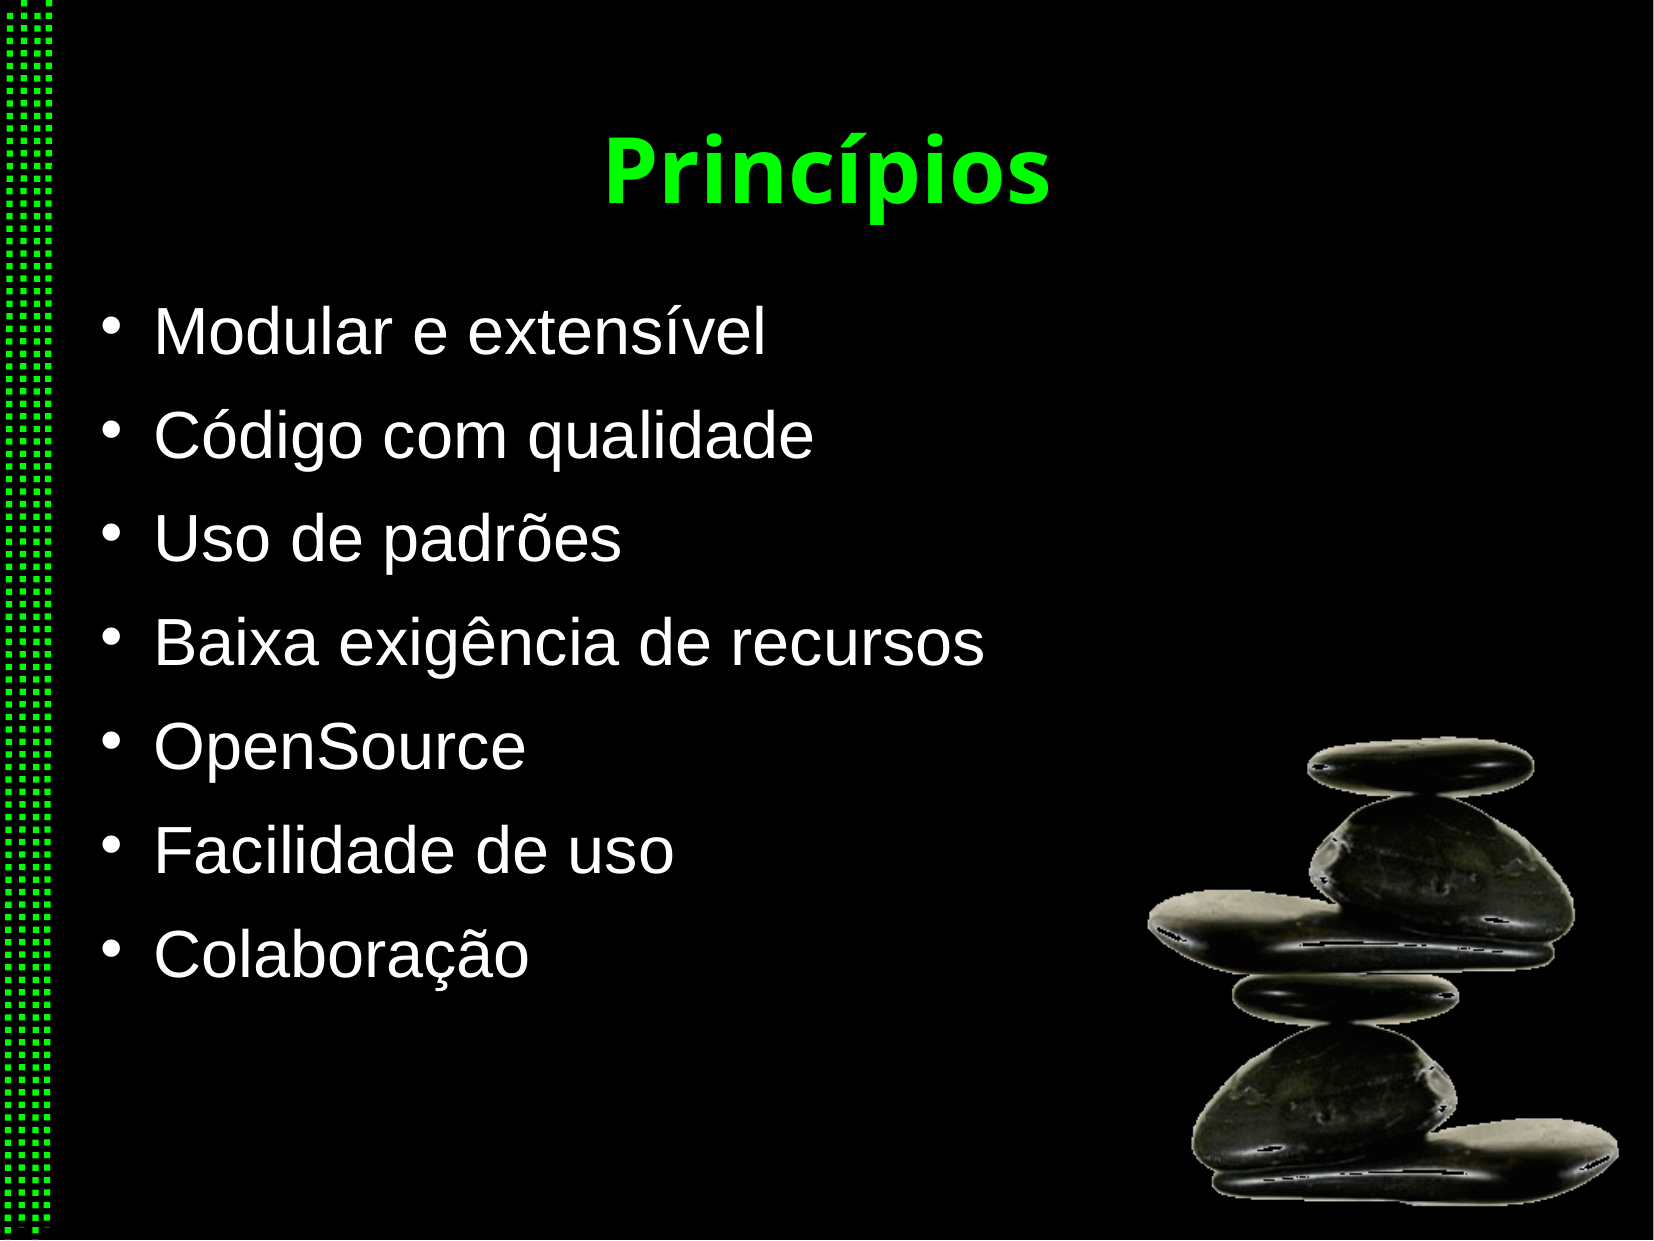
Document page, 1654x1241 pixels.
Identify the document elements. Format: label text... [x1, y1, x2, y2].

title Princípios [82, 49, 1571, 257]
picture [1137, 718, 1630, 1236]
list Modular e extensível Código com qualidade Uso de padrões Baixa exigência de recursos OpenSource Facilidade de uso Colaboração [82, 290, 1571, 1109]
